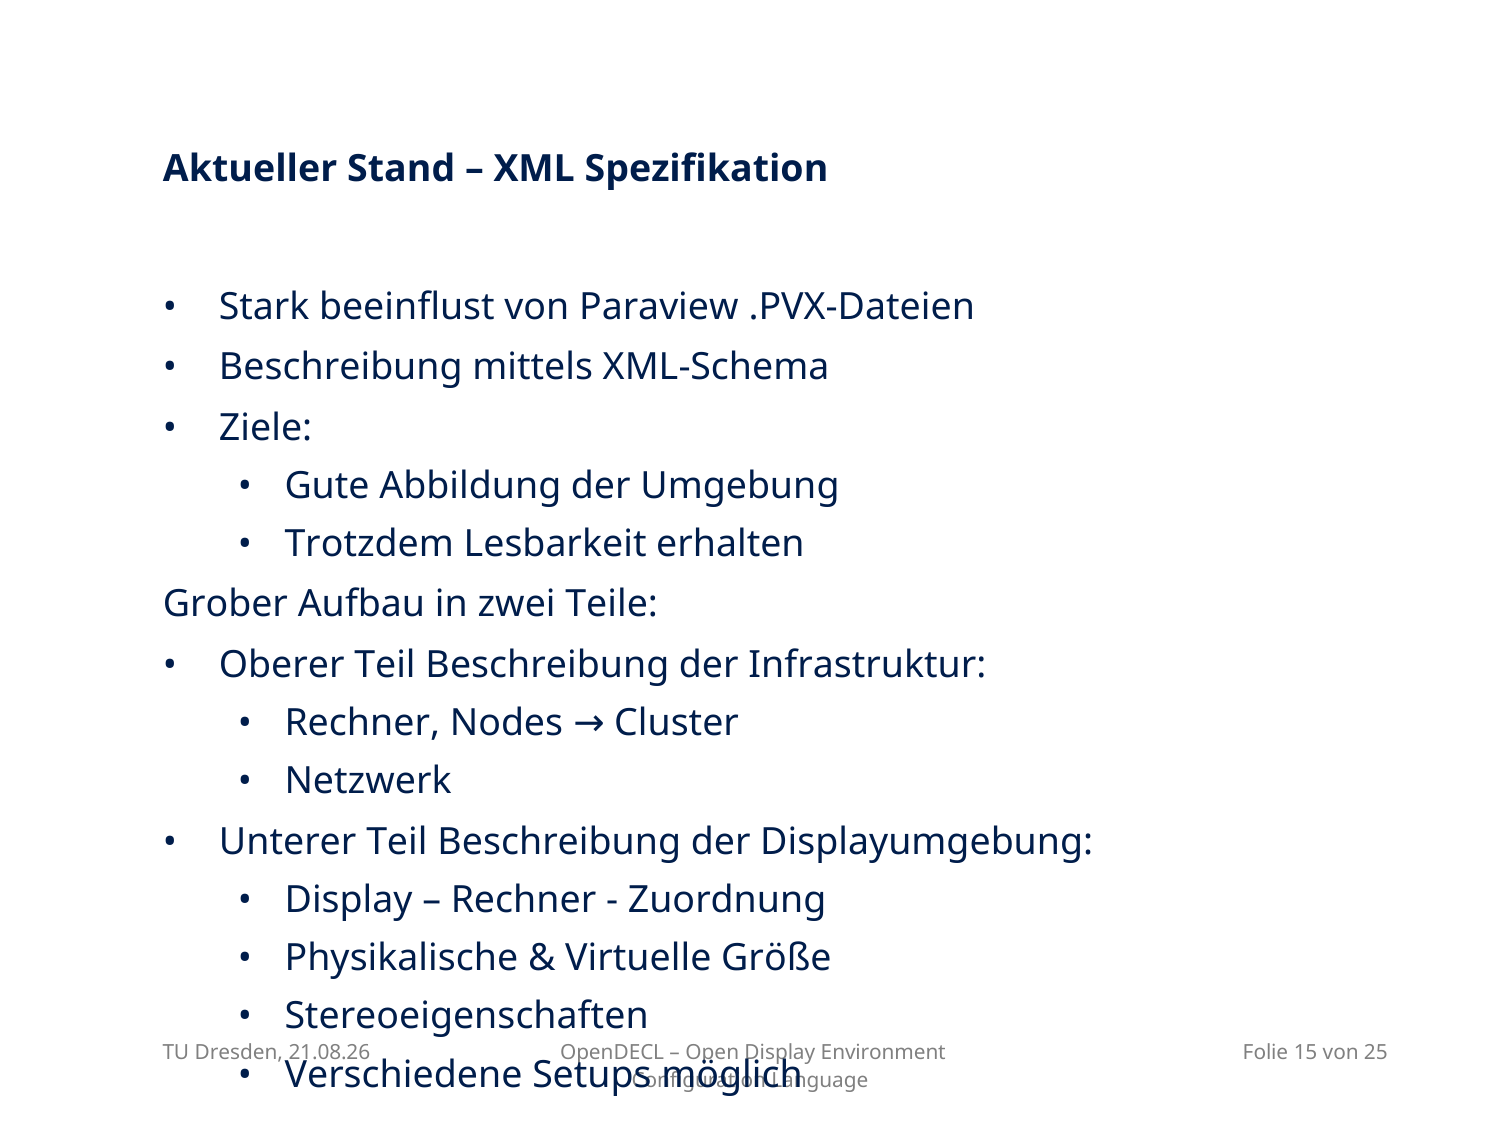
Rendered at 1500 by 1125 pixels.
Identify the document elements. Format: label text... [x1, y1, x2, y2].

list Aktueller Stand – XML Spezifikation Stark beeinflust von Paraview .PVX-Dateien Beschreibung mittels XML-Schema Ziele: Gute Abbildung der Umgebung Trotzdem Lesbarkeit erhalten Grober Aufbau in zwei Teile: Oberer Teil Beschreibung der Infrastruktur: Rechner, Nodes → Cluster Netzwerk Unterer Teil Beschreibung der Displayumgebung: Display – Rechner - Zuordnung Physikalische & Virtuelle Größe Stereoeigenschaften Verschiedene Setups möglich [162, 133, 1418, 1012]
